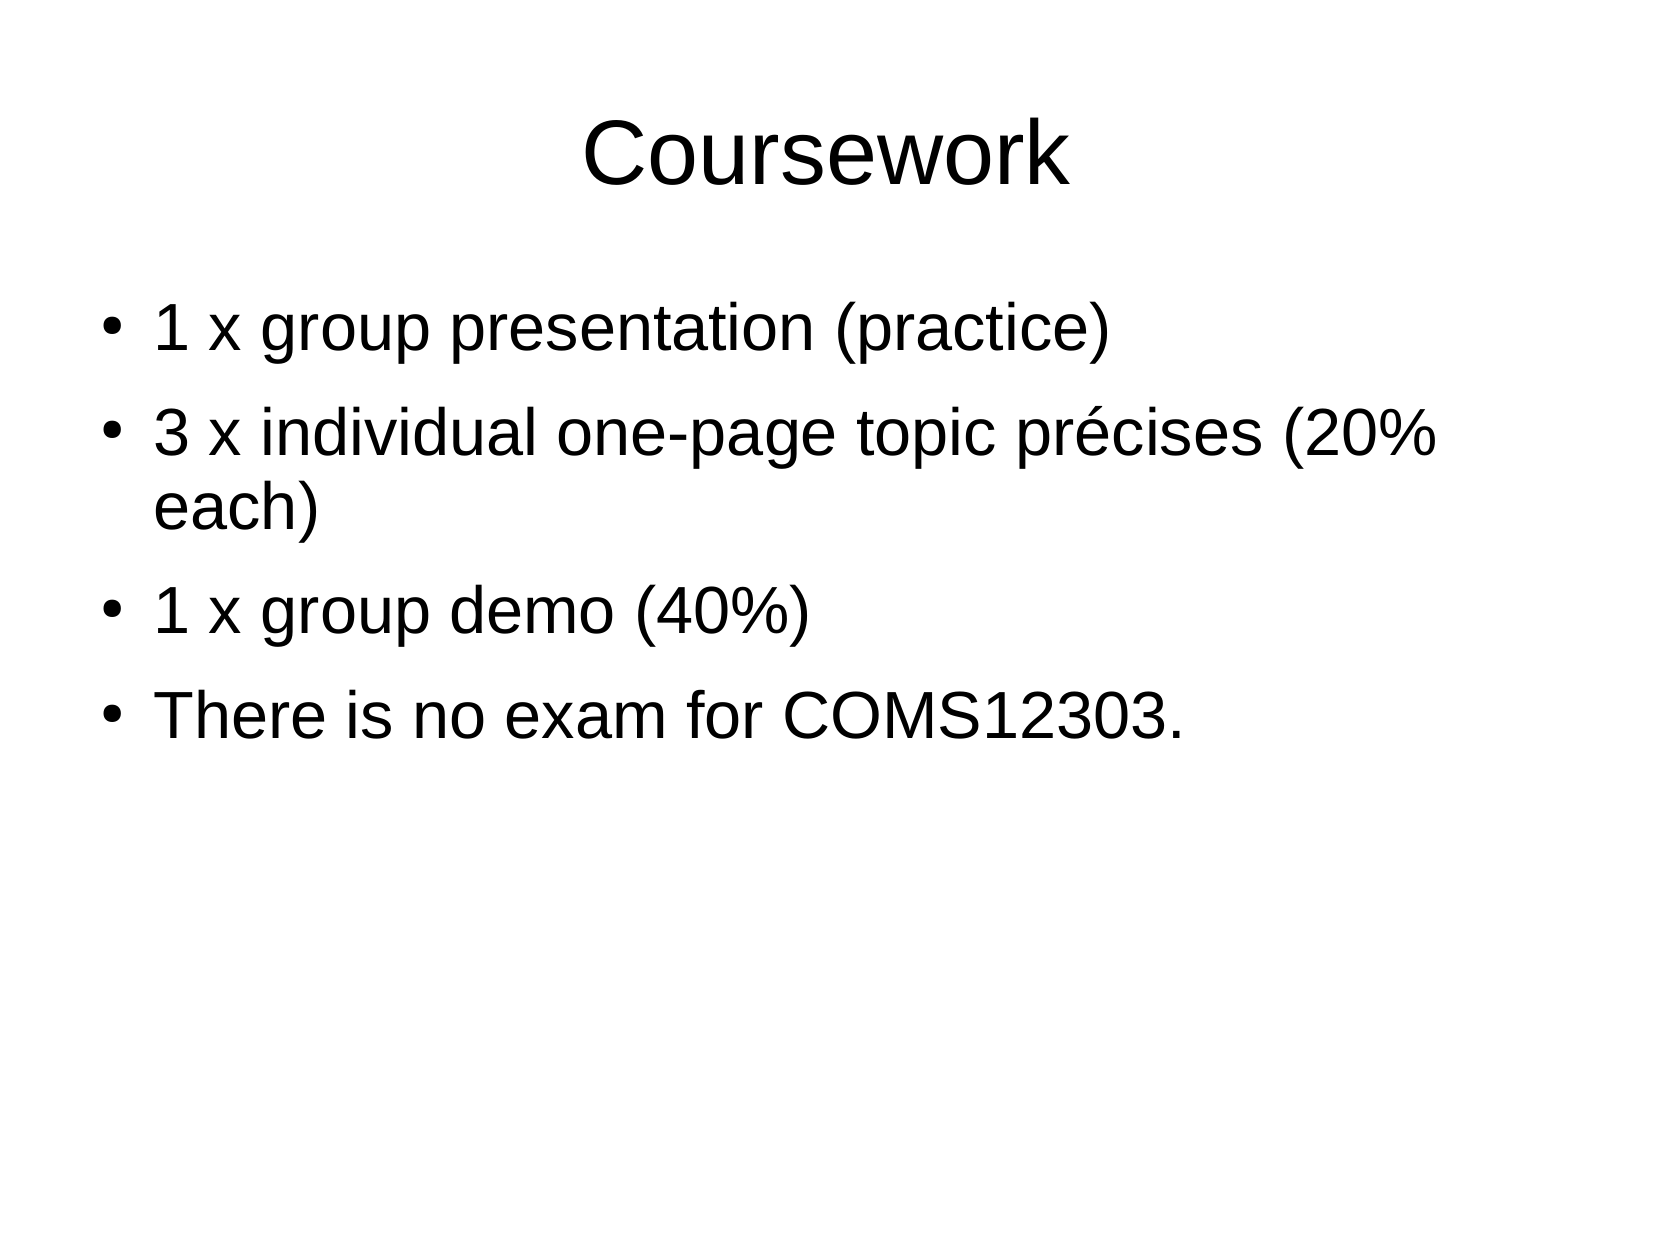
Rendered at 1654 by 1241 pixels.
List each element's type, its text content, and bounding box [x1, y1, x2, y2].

title Coursework [82, 49, 1571, 257]
list 1 x group presentation (practice) 3 x individual one-page topic précises (20% each) 1 x group demo (40%) There is no exam for COMS12303. [82, 290, 1571, 1010]
